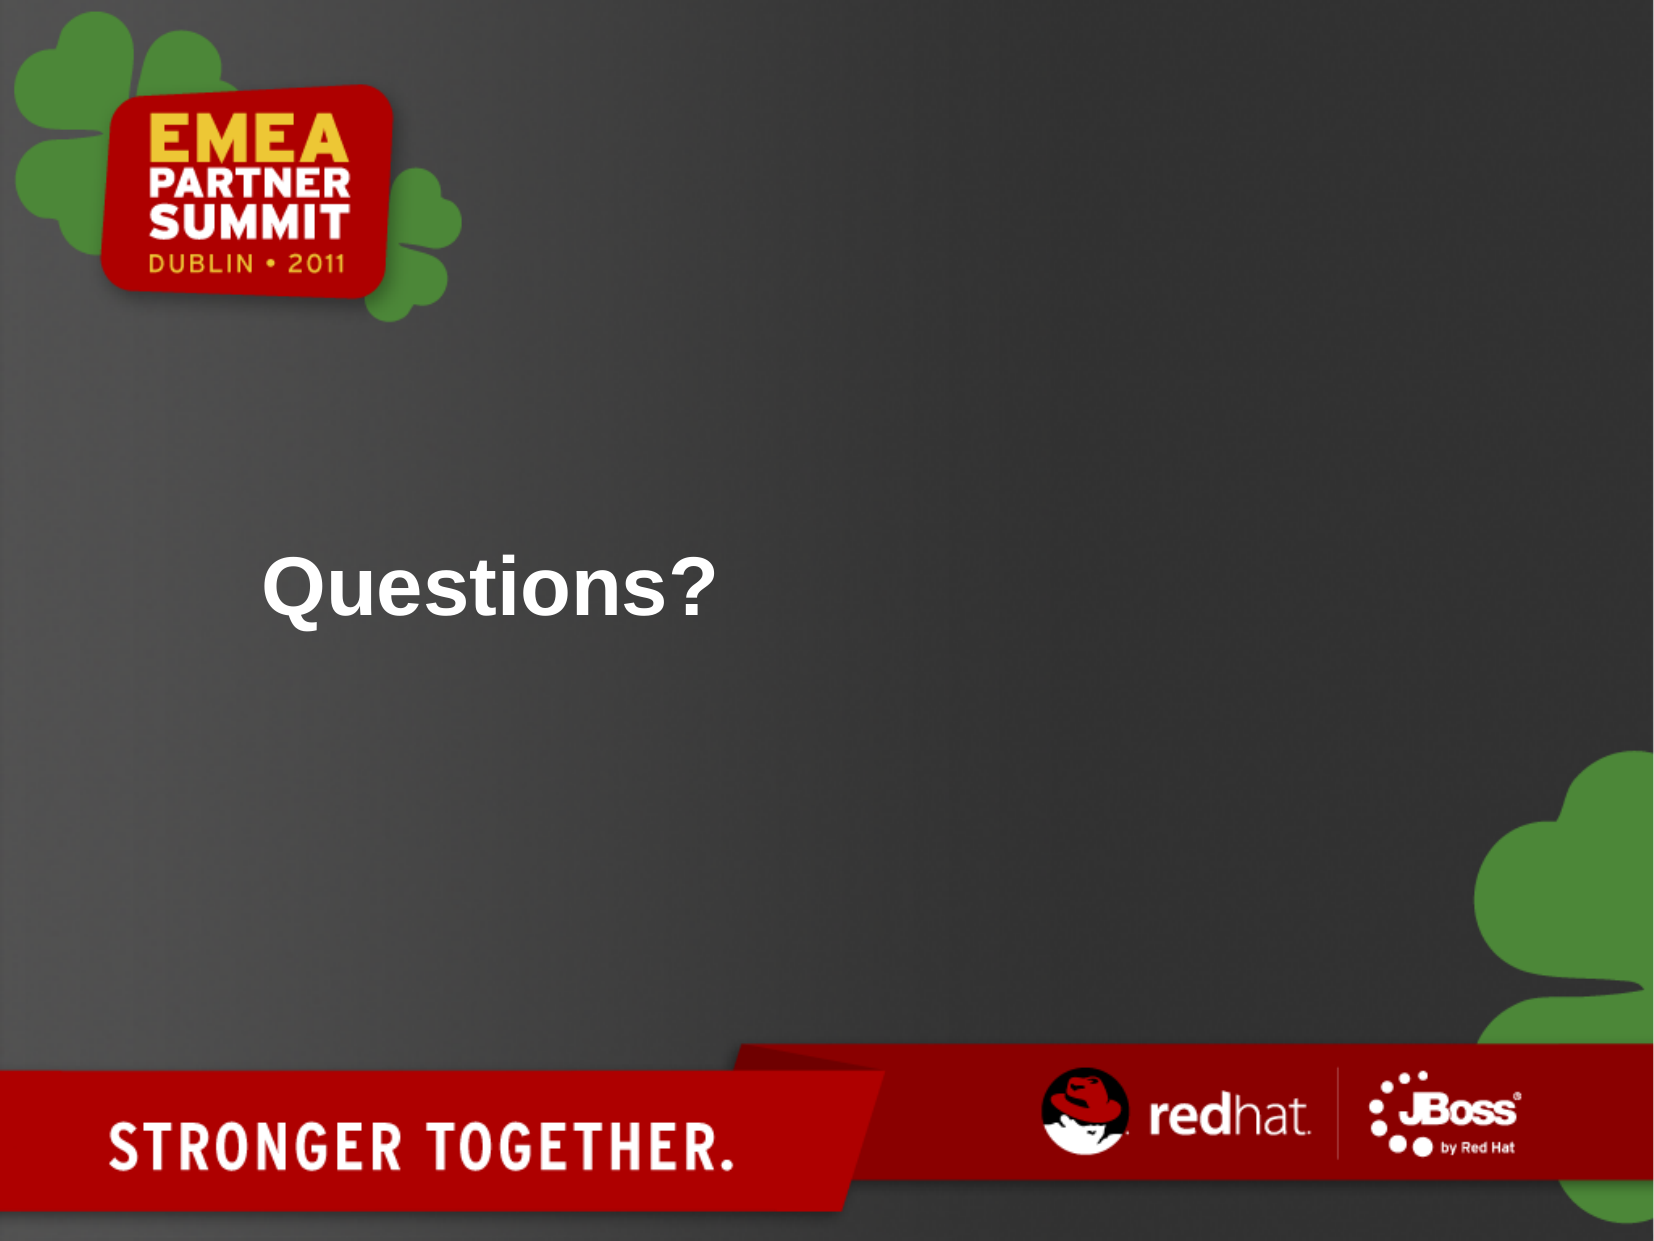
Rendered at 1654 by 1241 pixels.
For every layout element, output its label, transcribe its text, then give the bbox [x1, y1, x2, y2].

picture [0, 0, 1654, 1241]
text_box Questions? [246, 486, 1485, 707]
